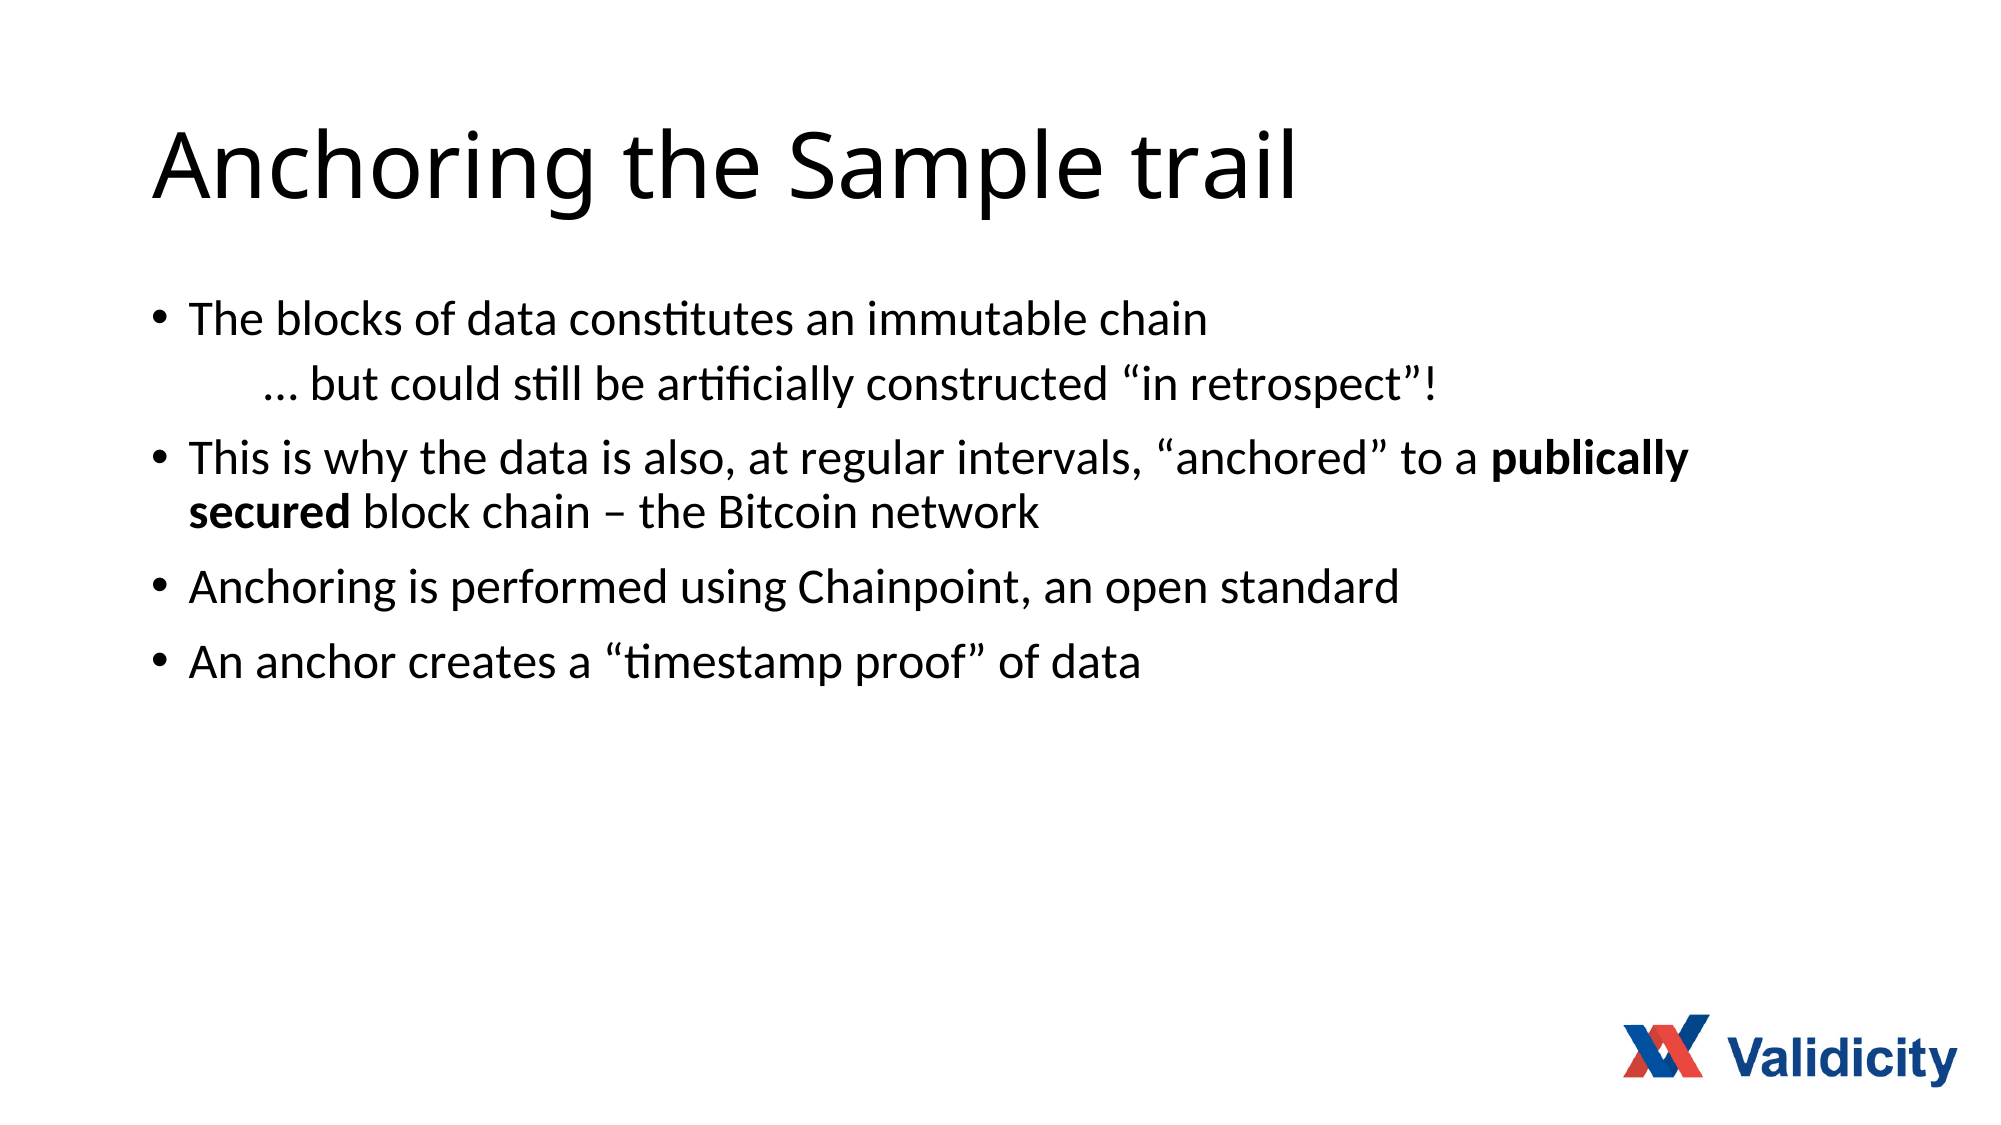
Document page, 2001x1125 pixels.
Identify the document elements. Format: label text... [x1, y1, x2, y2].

picture [1574, 976, 1999, 1125]
title Anchoring the Sample trail [137, 59, 1863, 278]
list The blocks of data constitutes an immutable chain … but could still be artificially constructed “in retrospect”! This is why the data is also, at regular intervals, “anchored” to a publically secured block chain – the Bitcoin network Anchoring is performed using Chainpoint, an open standard An anchor creates a “timestamp proof” of data [136, 285, 1862, 999]
